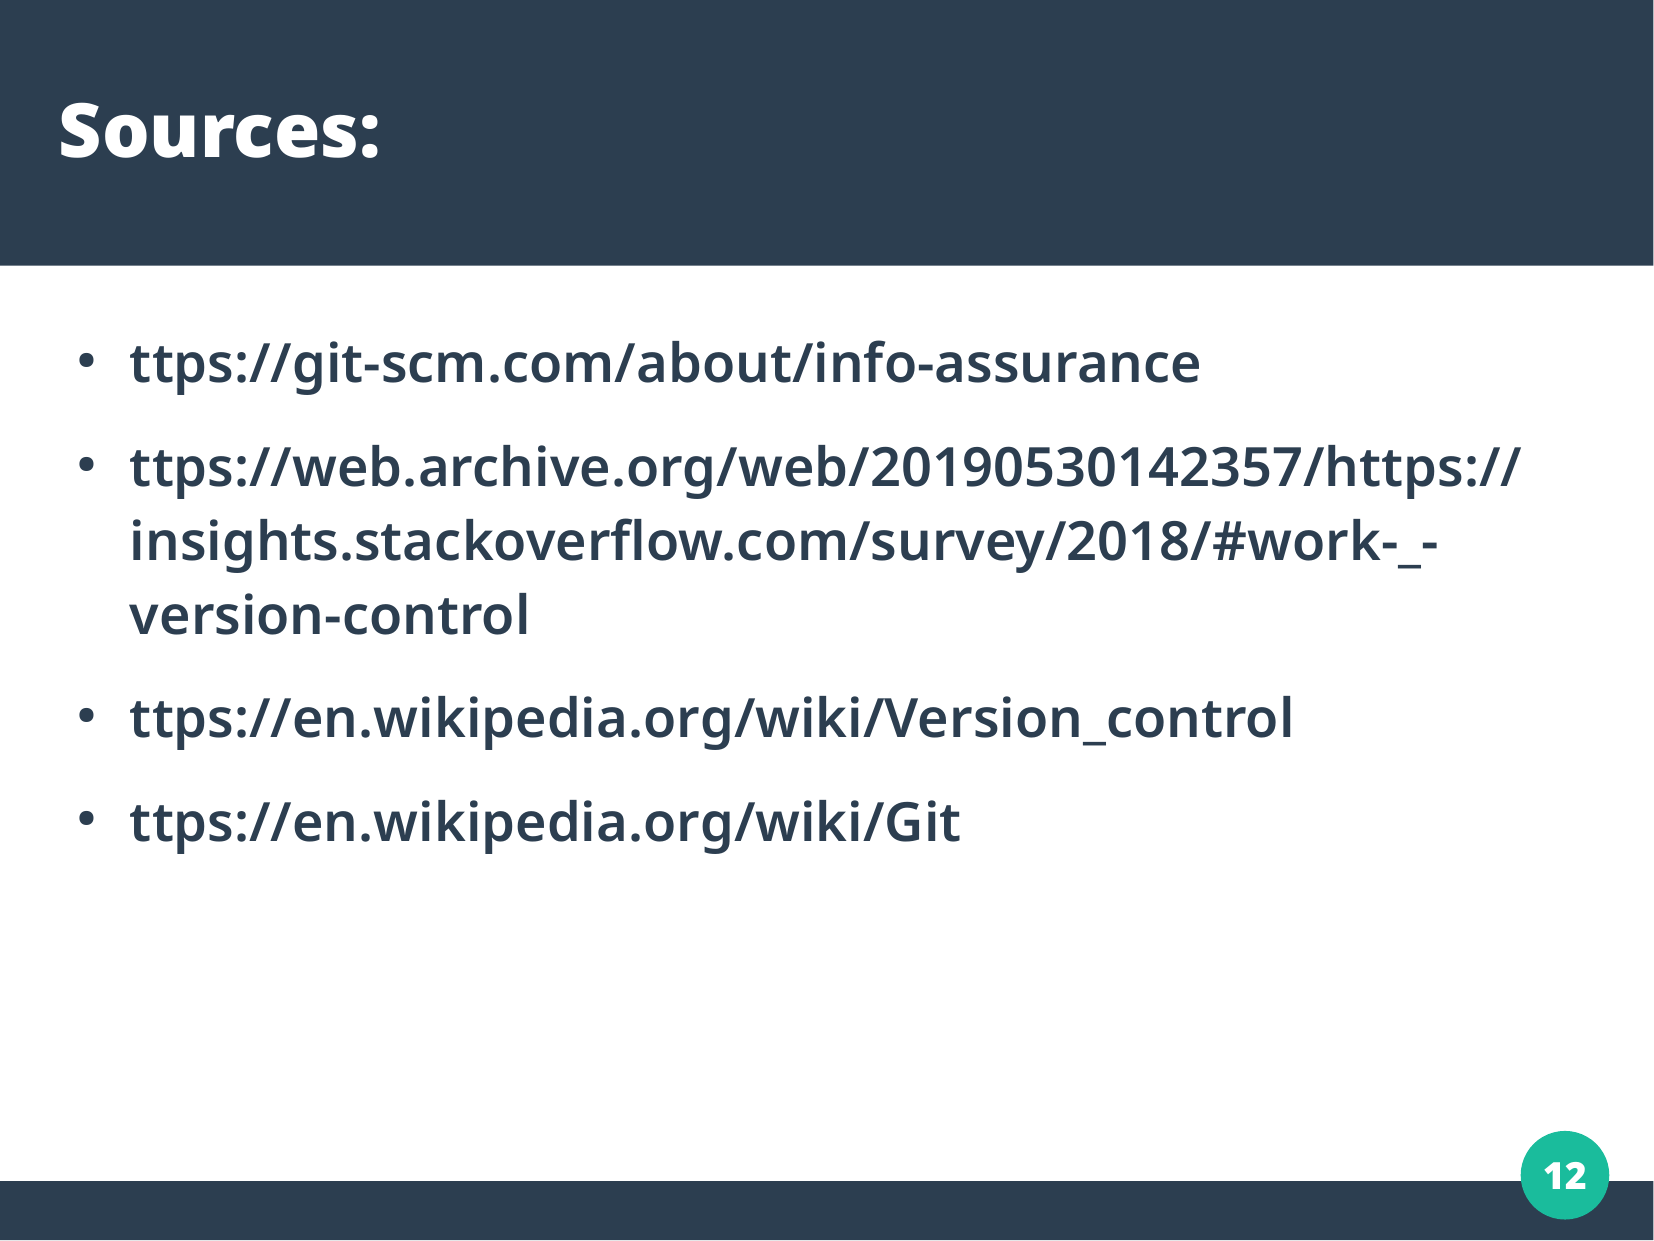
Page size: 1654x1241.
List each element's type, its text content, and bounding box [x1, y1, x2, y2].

list ttps://git-scm.com/about/info-assurance ttps://web.archive.org/web/20190530142357/https://insights.stackoverflow.com/survey/2018/#work-_-version-control ttps://en.wikipedia.org/wiki/Version_control ttps://en.wikipedia.org/wiki/Git [59, 324, 1595, 1152]
title Sources: [59, 49, 1595, 207]
